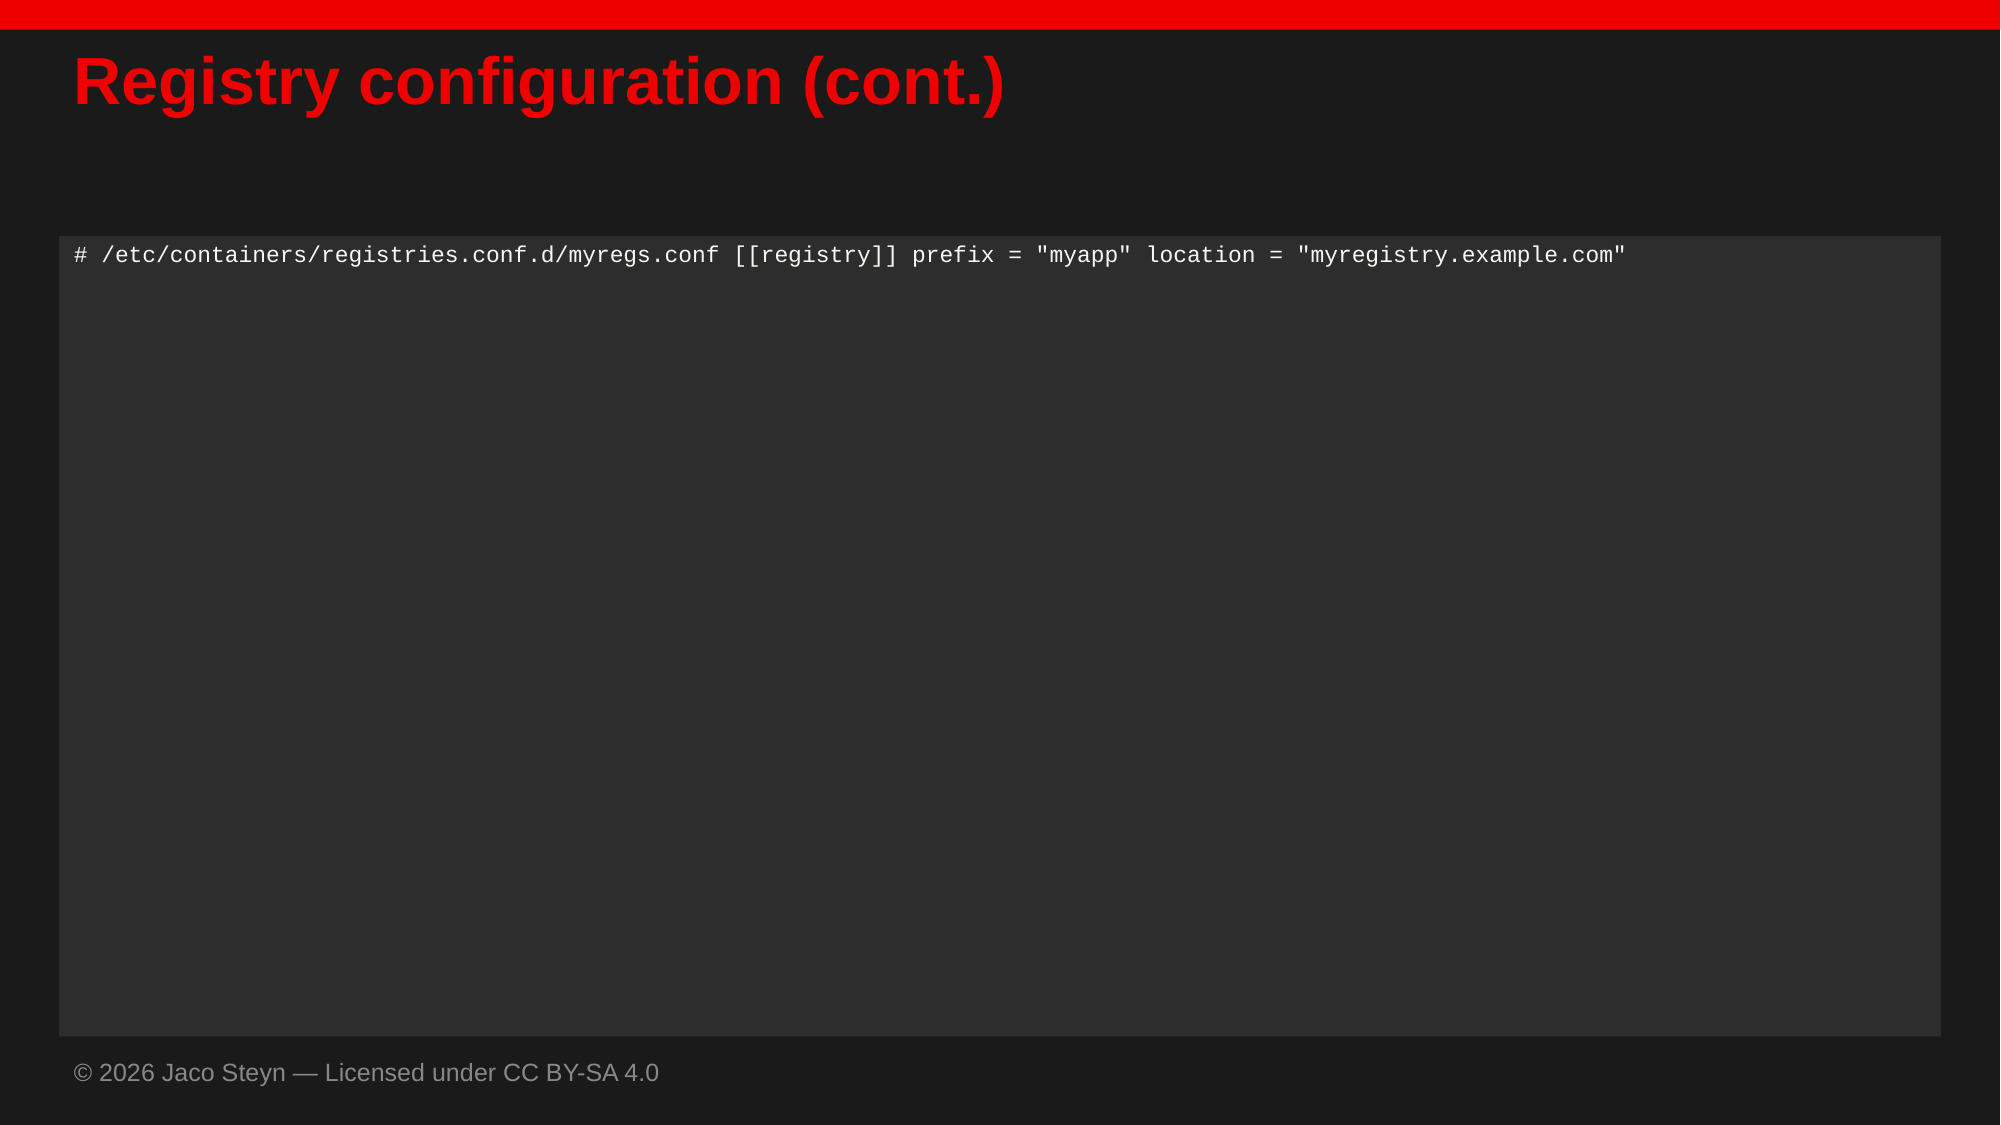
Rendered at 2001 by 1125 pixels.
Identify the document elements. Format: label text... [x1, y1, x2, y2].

text_box © 2026 Jaco Steyn — Licensed under CC BY-SA 4.0 [59, 1051, 1942, 1093]
text_box # /etc/containers/registries.conf.d/myregs.conf [[registry]] prefix = "myapp" location = "myregistry.example.com" [59, 236, 1942, 1037]
text_box [0, 0, 2001, 30]
text_box Registry configuration (cont.) [59, 36, 1942, 208]
